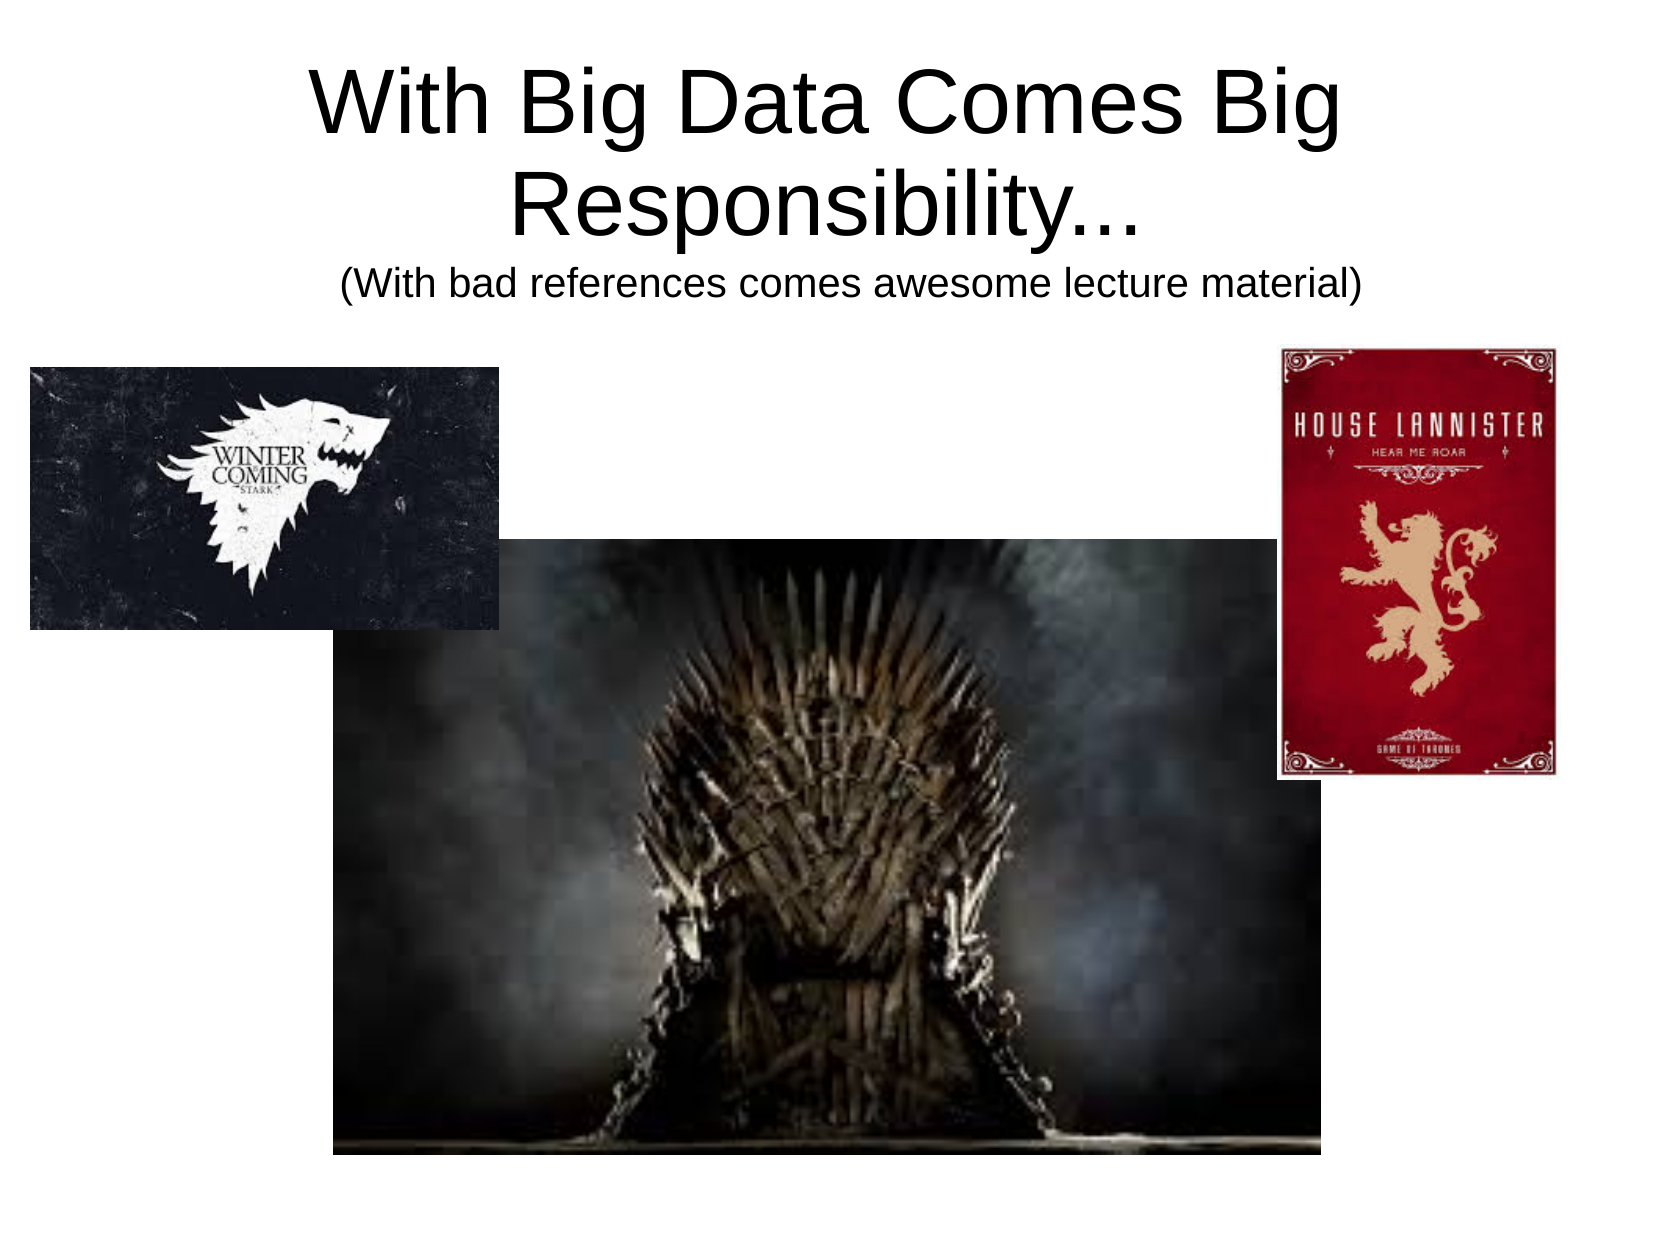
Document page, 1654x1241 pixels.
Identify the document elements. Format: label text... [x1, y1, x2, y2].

picture [30, 344, 1561, 1156]
title With Big Data Comes Big Responsibility... [82, 49, 1571, 257]
list (With bad references comes awesome lecture material) [71, 260, 1561, 316]
